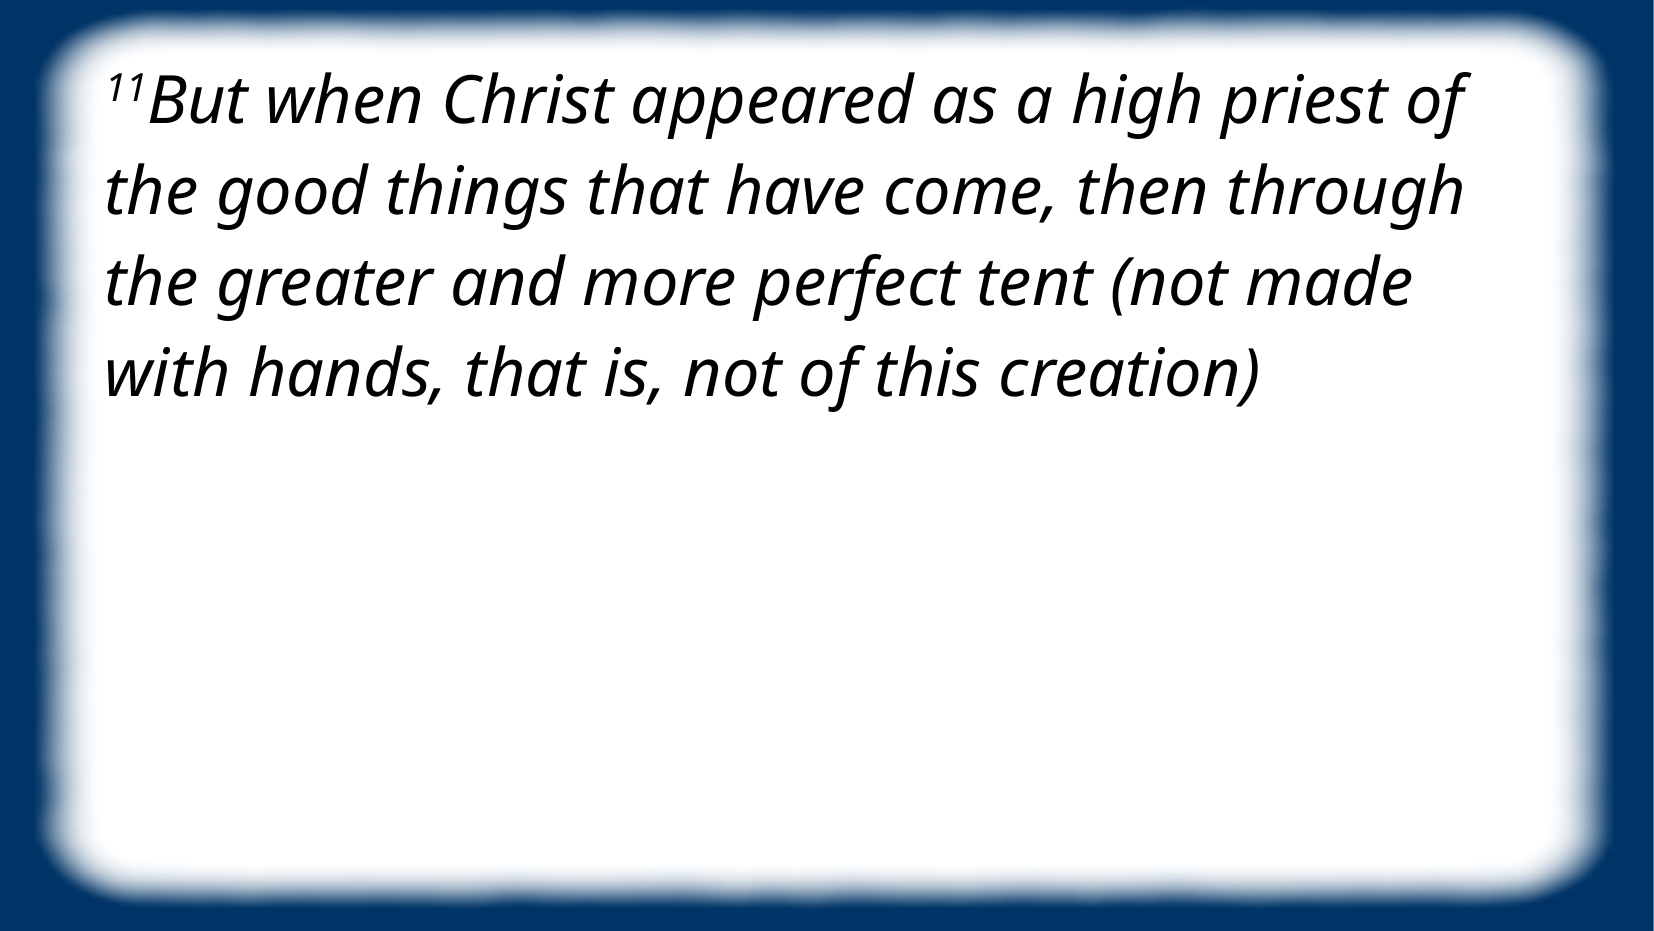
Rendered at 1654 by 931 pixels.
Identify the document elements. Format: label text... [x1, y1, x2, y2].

text_box 11But when Christ appeared as a high priest of the good things that have come, then through the greater and more perfect tent (not made with hands, that is, not of this creation) [90, 45, 1561, 415]
picture [0, 0, 1654, 931]
